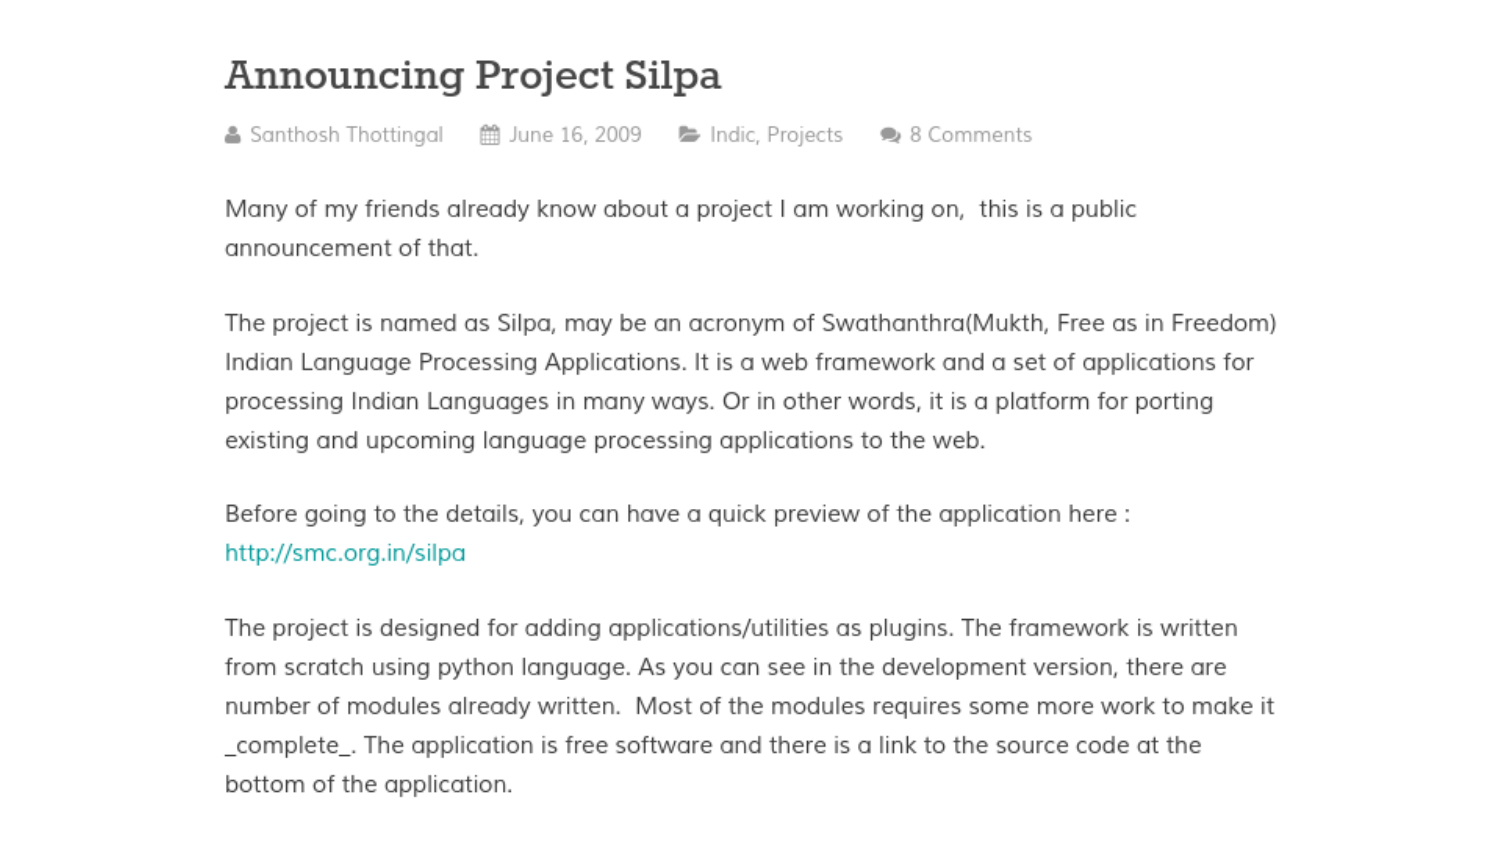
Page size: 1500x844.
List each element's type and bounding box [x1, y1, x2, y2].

picture [211, 28, 1320, 816]
